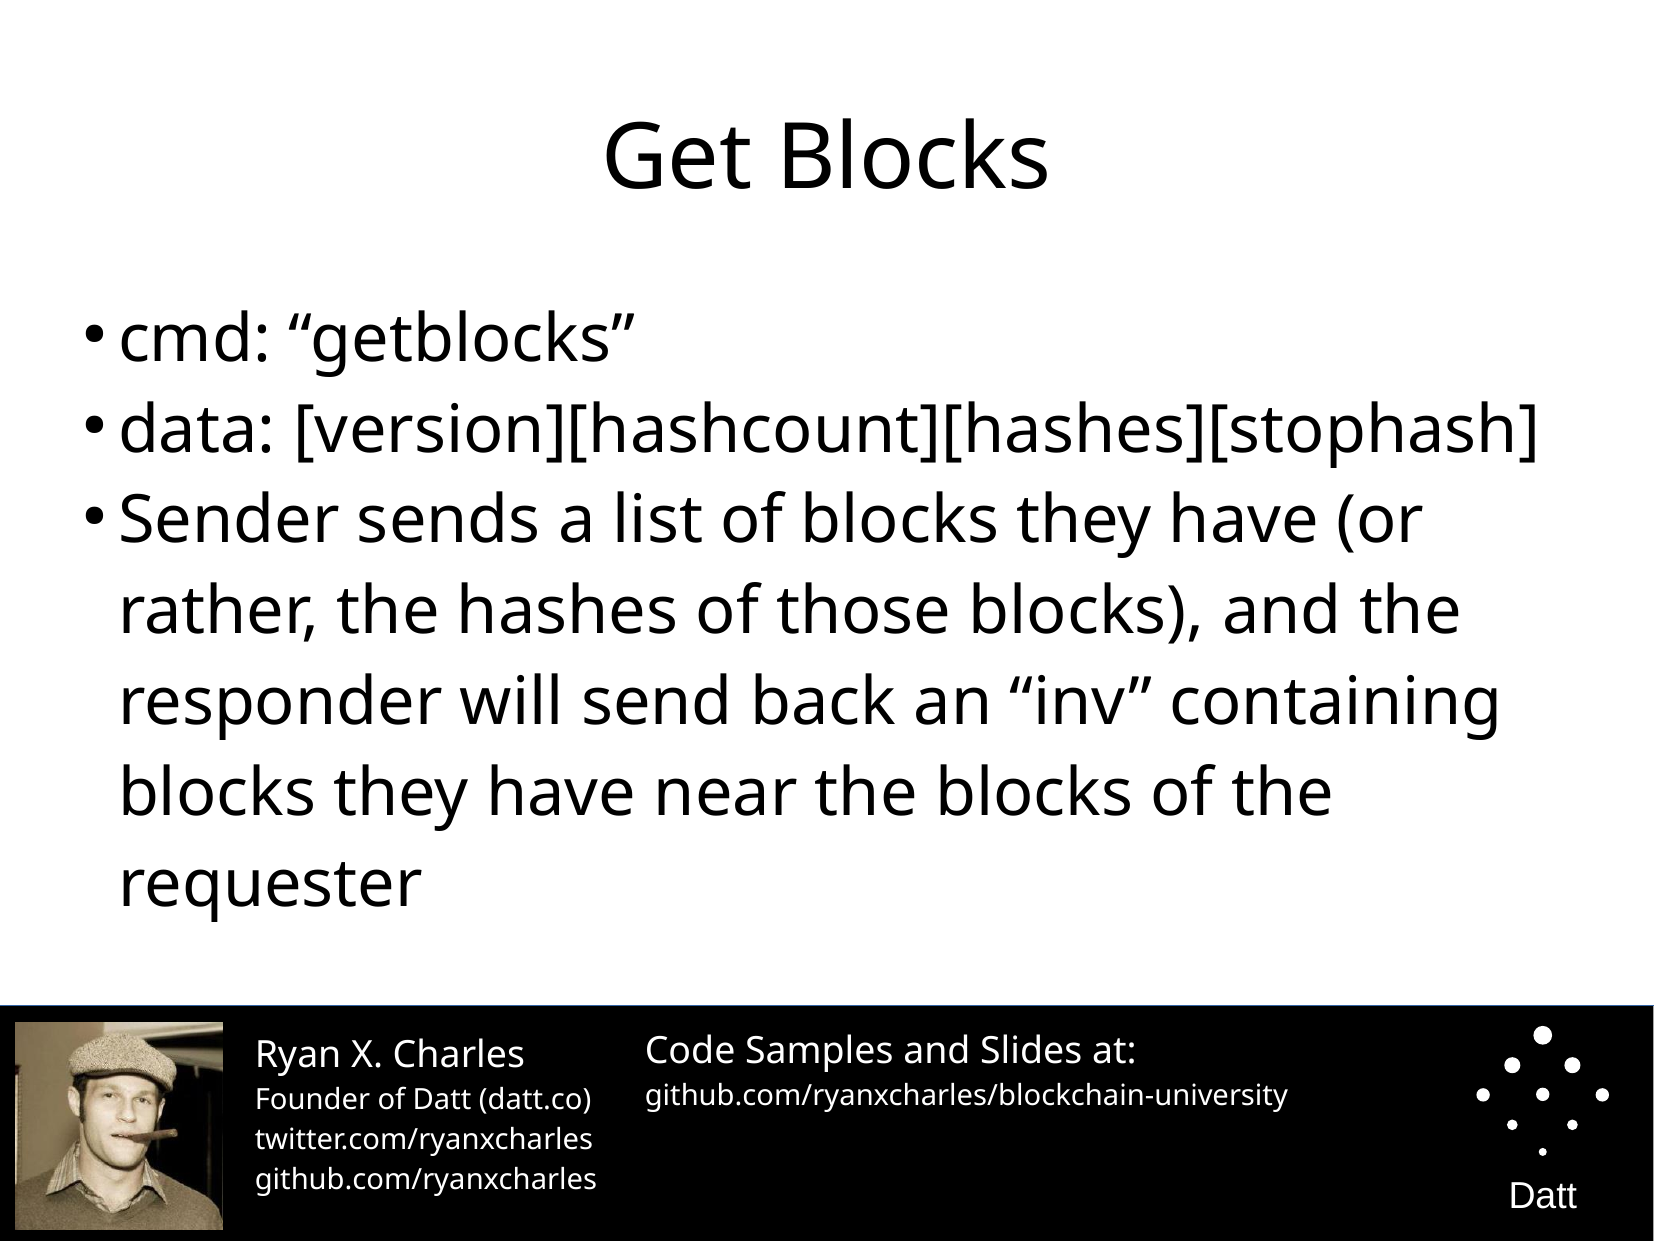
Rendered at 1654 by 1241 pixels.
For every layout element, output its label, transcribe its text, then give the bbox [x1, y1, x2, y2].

text_box Code Samples and Slides at: github.com/ryanxcharles/blockchain-university [630, 1015, 1403, 1156]
text_box [0, 1005, 1654, 1241]
title Get Blocks [82, 49, 1571, 257]
picture [15, 1022, 223, 1231]
subtitle cmd: “getblocks” data: [version][hashcount][hashes][stophash] Sender sends a list of blocks they have (or rather, the hashes of those blocks), and the responder will send back an “inv” containing blocks they have near the blocks of the requester [82, 290, 1571, 1005]
picture [1475, 1023, 1611, 1159]
text_box Ryan X. Charles Founder of Datt (datt.co) twitter.com/ryanxcharles github.com/ryanxcharles [240, 1020, 976, 1241]
text_box Datt [1452, 1167, 1633, 1241]
